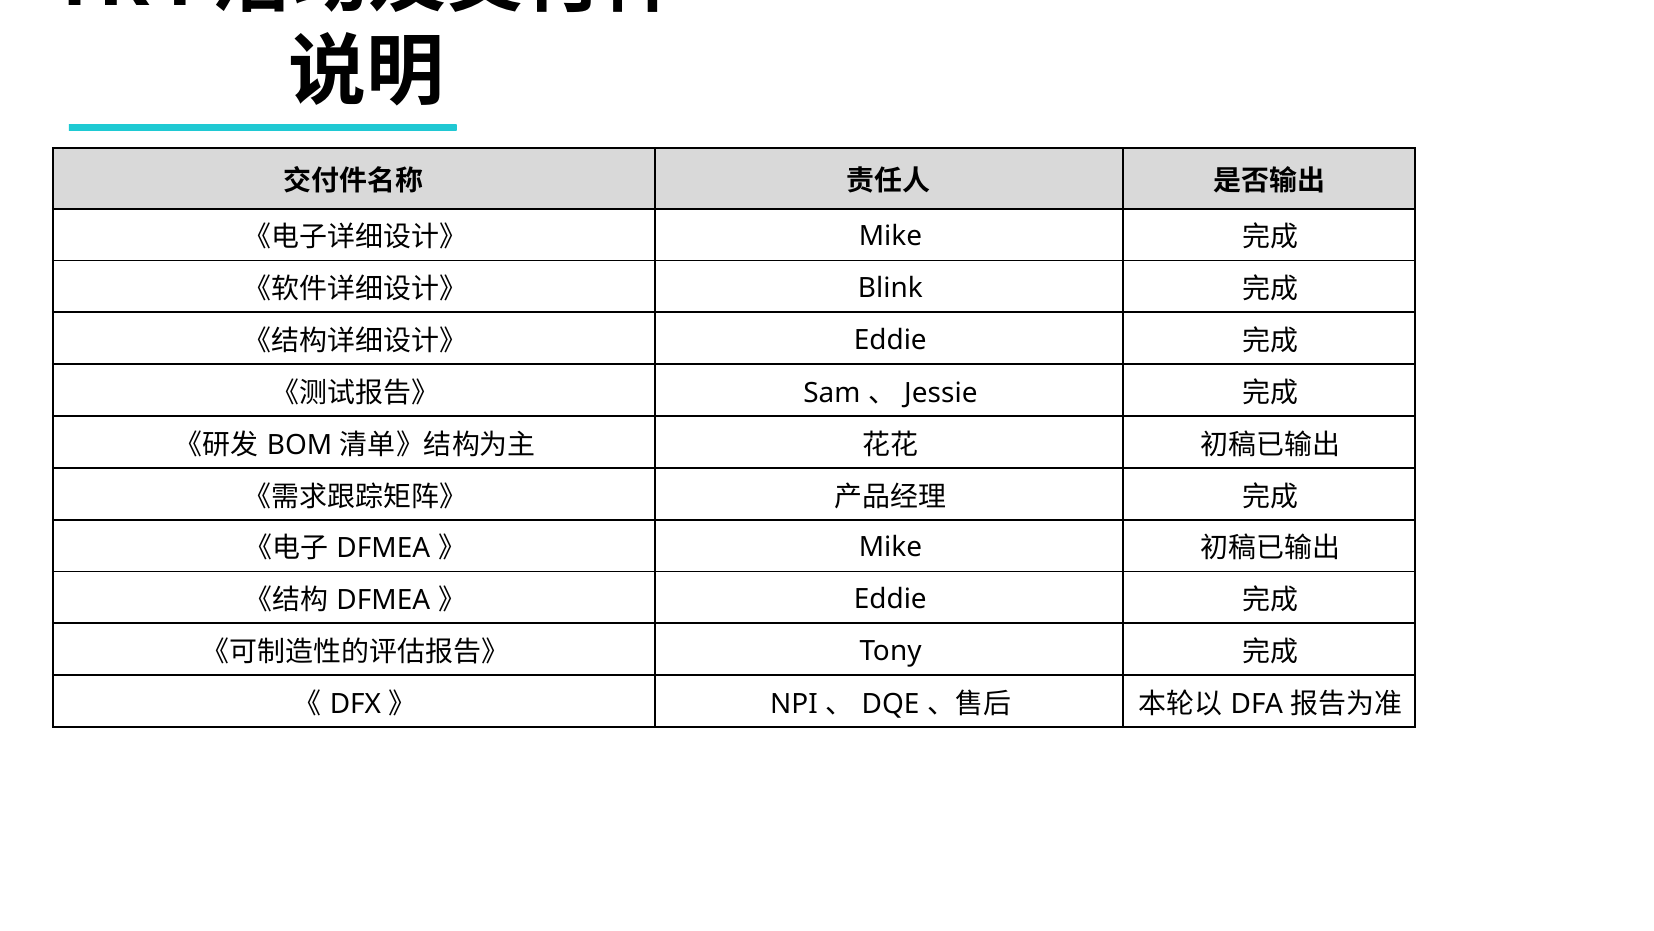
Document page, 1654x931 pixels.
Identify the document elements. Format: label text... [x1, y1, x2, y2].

table_cell Sam、Jessie [656, 365, 1122, 415]
table_cell 《测试报告》 [54, 365, 654, 415]
text_box TR4活动及交付件说明 [27, 25, 707, 125]
table_cell Mike [656, 521, 1122, 571]
table_cell 《可制造性的评估报告》 [54, 624, 654, 674]
table_cell 《软件详细设计》 [54, 261, 654, 311]
table_cell 本轮以DFA报告为准 [1124, 676, 1414, 726]
table_cell Eddie [656, 572, 1122, 622]
text_box [68, 124, 457, 131]
table_cell 《电子详细设计》 [54, 210, 654, 260]
table_cell 完成 [1124, 365, 1414, 415]
table_cell 《DFX》 [54, 676, 654, 726]
table_cell 完成 [1124, 624, 1414, 674]
table_header 是否输出 [1124, 149, 1414, 208]
table_cell 完成 [1124, 572, 1414, 622]
table_cell 完成 [1124, 261, 1414, 311]
table_cell 花花 [656, 417, 1122, 467]
table_cell 产品经理 [656, 469, 1122, 519]
table_cell Eddie [656, 313, 1122, 363]
table_header 责任人 [656, 149, 1122, 208]
table_cell 初稿已输出 [1124, 521, 1414, 571]
table_cell 《研发BOM清单》结构为主 [54, 417, 654, 467]
table_cell 完成 [1124, 469, 1414, 519]
table_cell Blink [656, 261, 1122, 311]
table_cell 完成 [1124, 210, 1414, 260]
table_cell 《电子DFMEA》 [54, 521, 654, 571]
table_cell Mike [656, 210, 1122, 260]
table_cell 完成 [1124, 313, 1414, 363]
table_cell 《需求跟踪矩阵》 [54, 469, 654, 519]
table_header 交付件名称 [54, 149, 654, 208]
table_cell 《结构详细设计》 [54, 313, 654, 363]
table_cell Tony [656, 624, 1122, 674]
table_cell 初稿已输出 [1124, 417, 1414, 467]
table_cell NPI、DQE、售后 [656, 676, 1122, 726]
table_cell 《结构DFMEA》 [54, 572, 654, 622]
